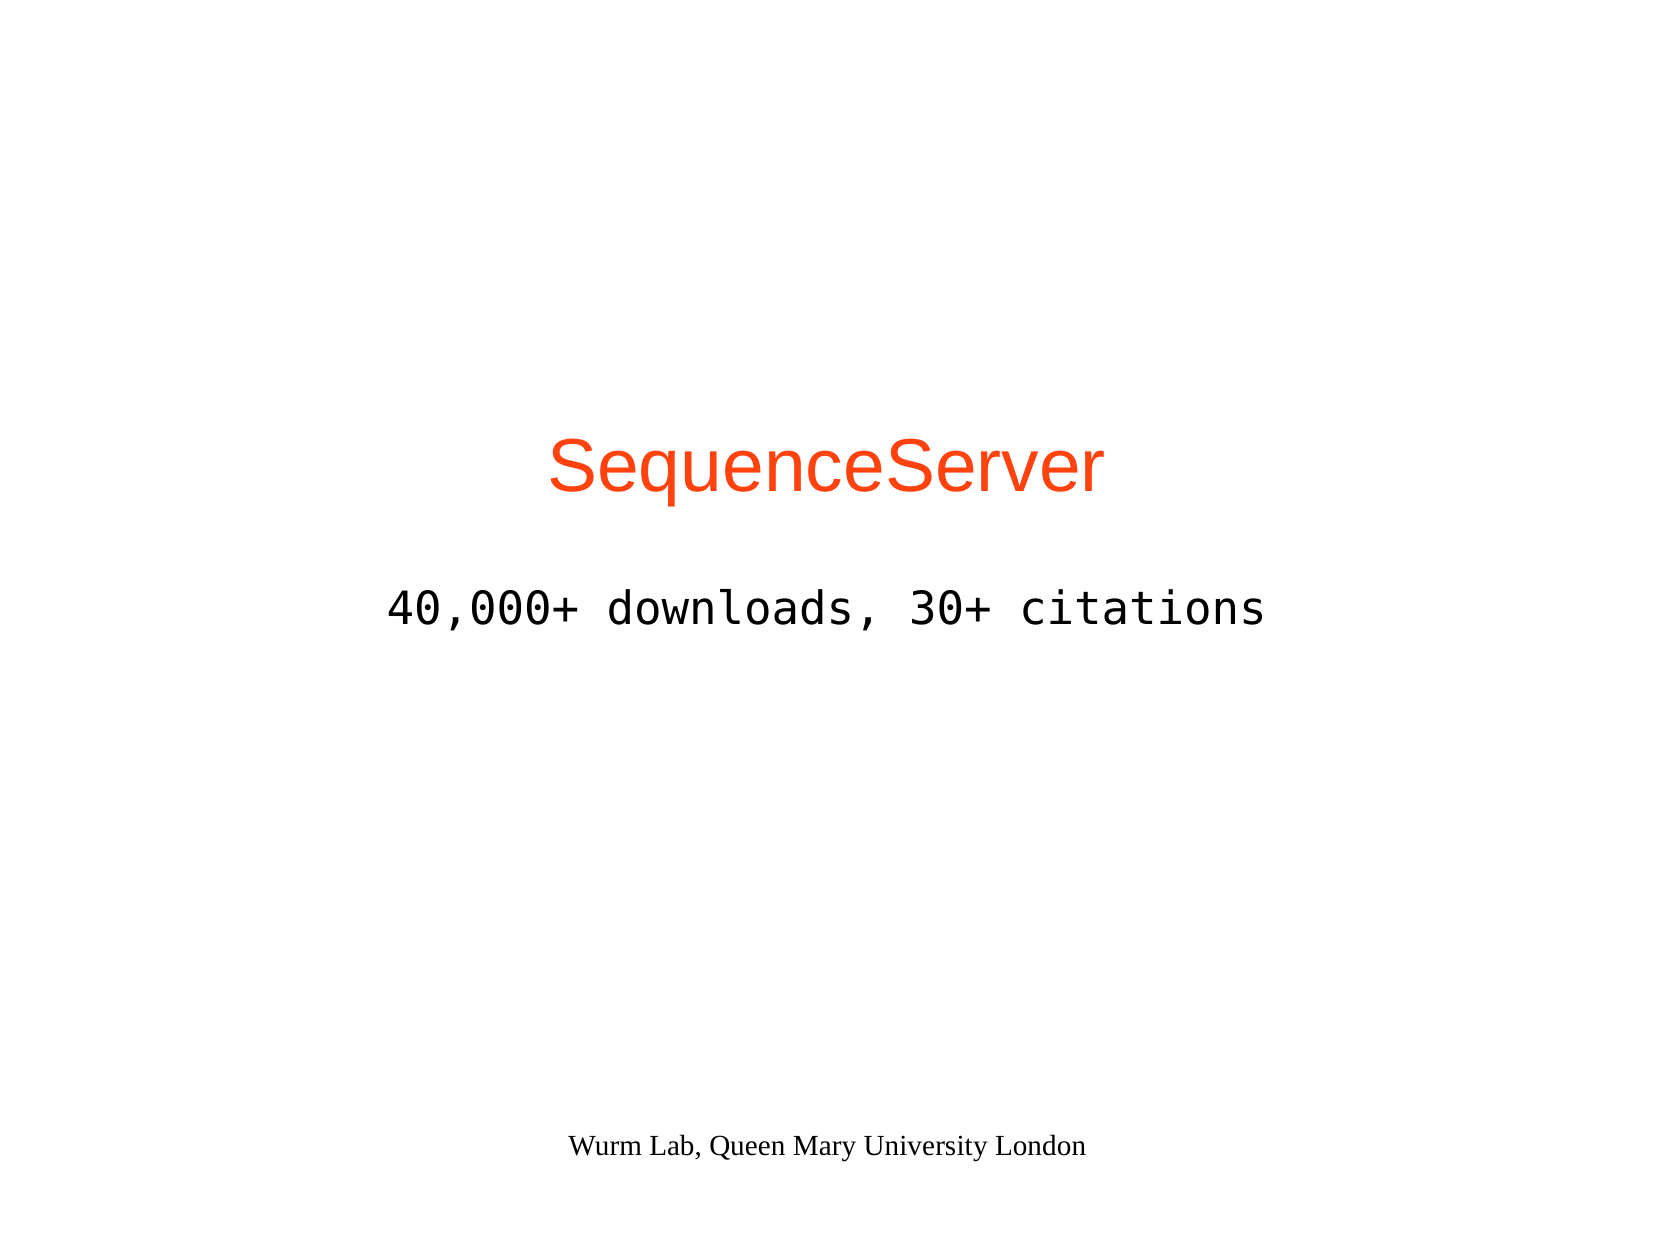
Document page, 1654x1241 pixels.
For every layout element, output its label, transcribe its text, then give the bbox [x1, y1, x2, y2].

subtitle SequenceServer 40,000+ downloads, 30+ citations [82, 49, 1571, 1010]
